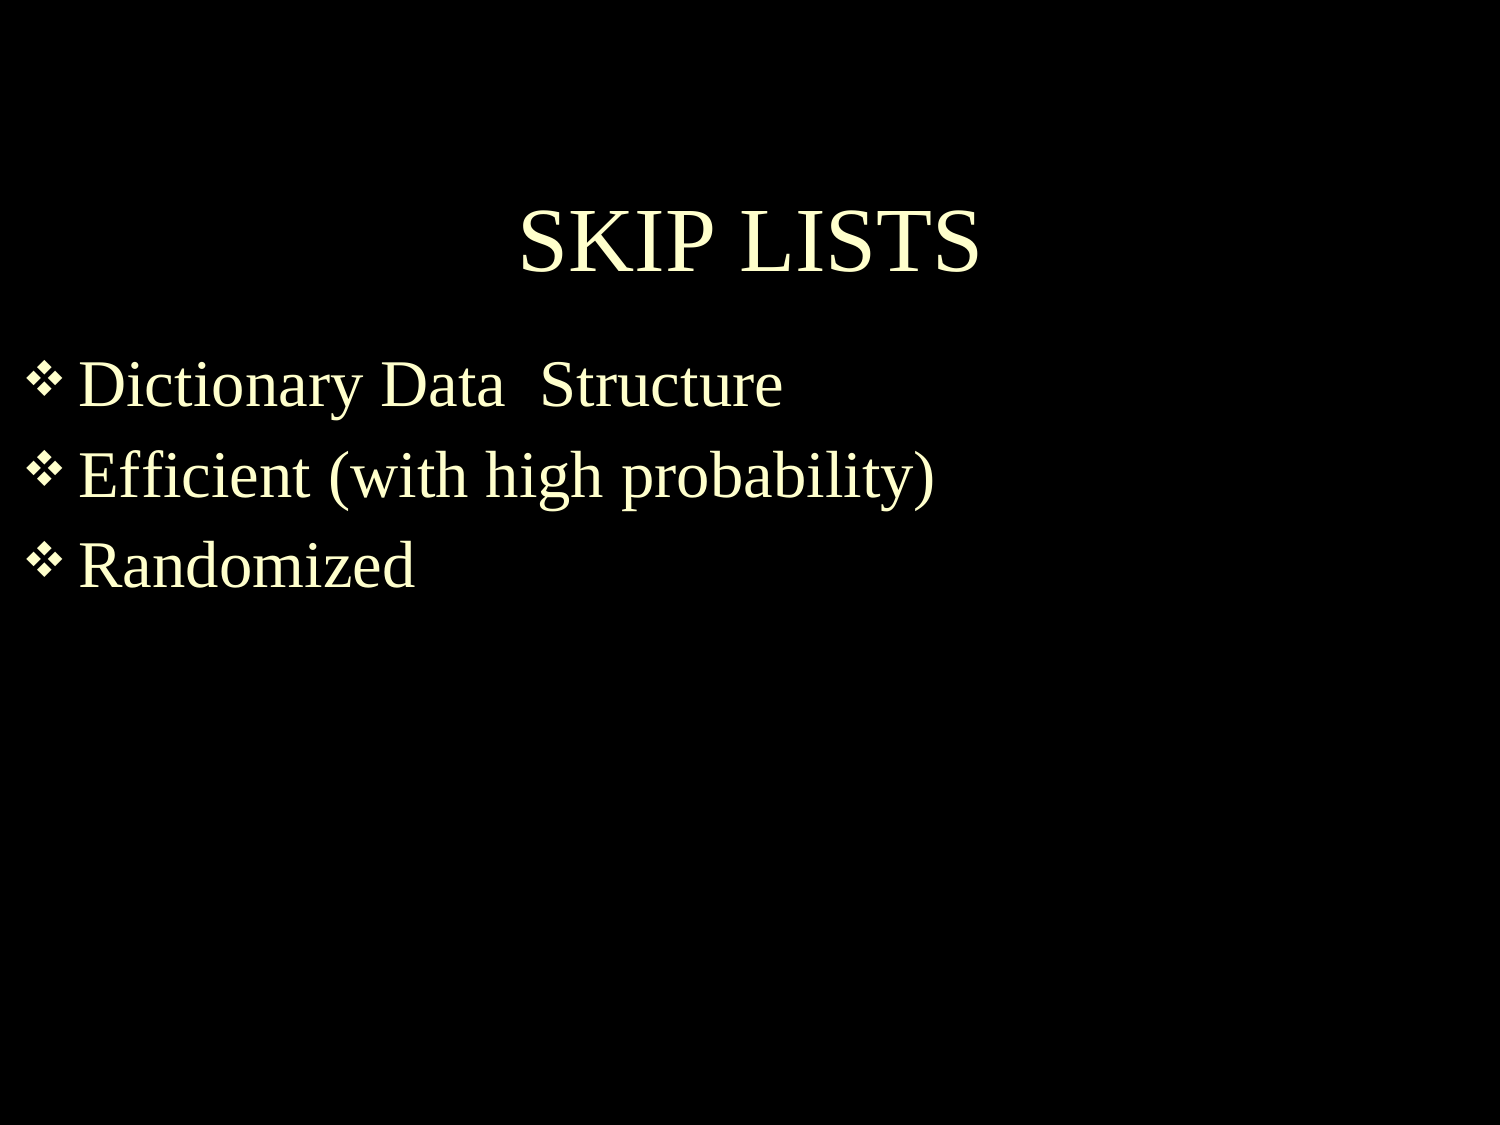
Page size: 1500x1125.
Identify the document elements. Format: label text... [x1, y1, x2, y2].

title SKIP LISTS [22, 145, 1480, 336]
list Dictionary Data Structure Efficient (with high probability) Randomized [22, 347, 1482, 1075]
